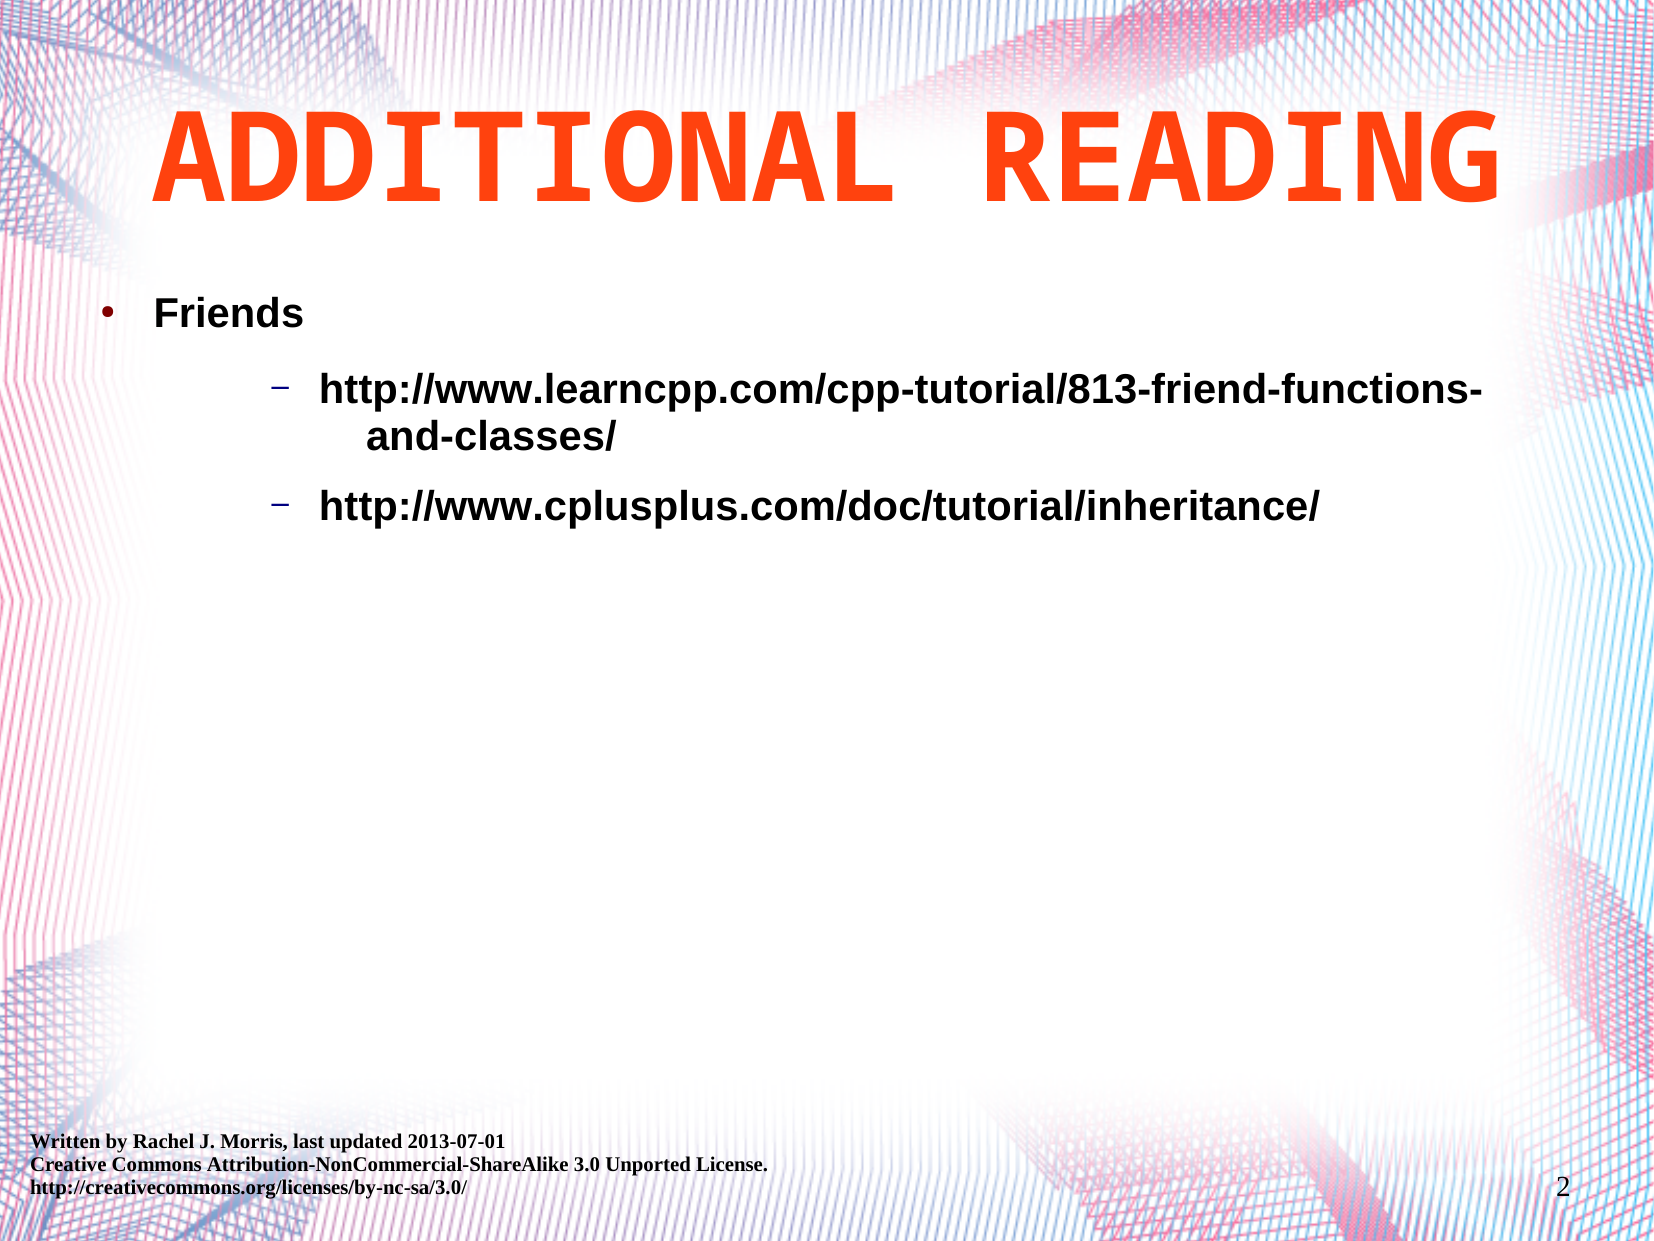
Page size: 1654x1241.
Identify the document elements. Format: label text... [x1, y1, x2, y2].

title ADDITIONAL READING [82, 49, 1571, 257]
list Friends http://www.learncpp.com/cpp-tutorial/813-friend-functions-and-classes/ http://www.cplusplus.com/doc/tutorial/inheritance/ [82, 290, 1571, 1010]
picture [0, 0, 1654, 1241]
